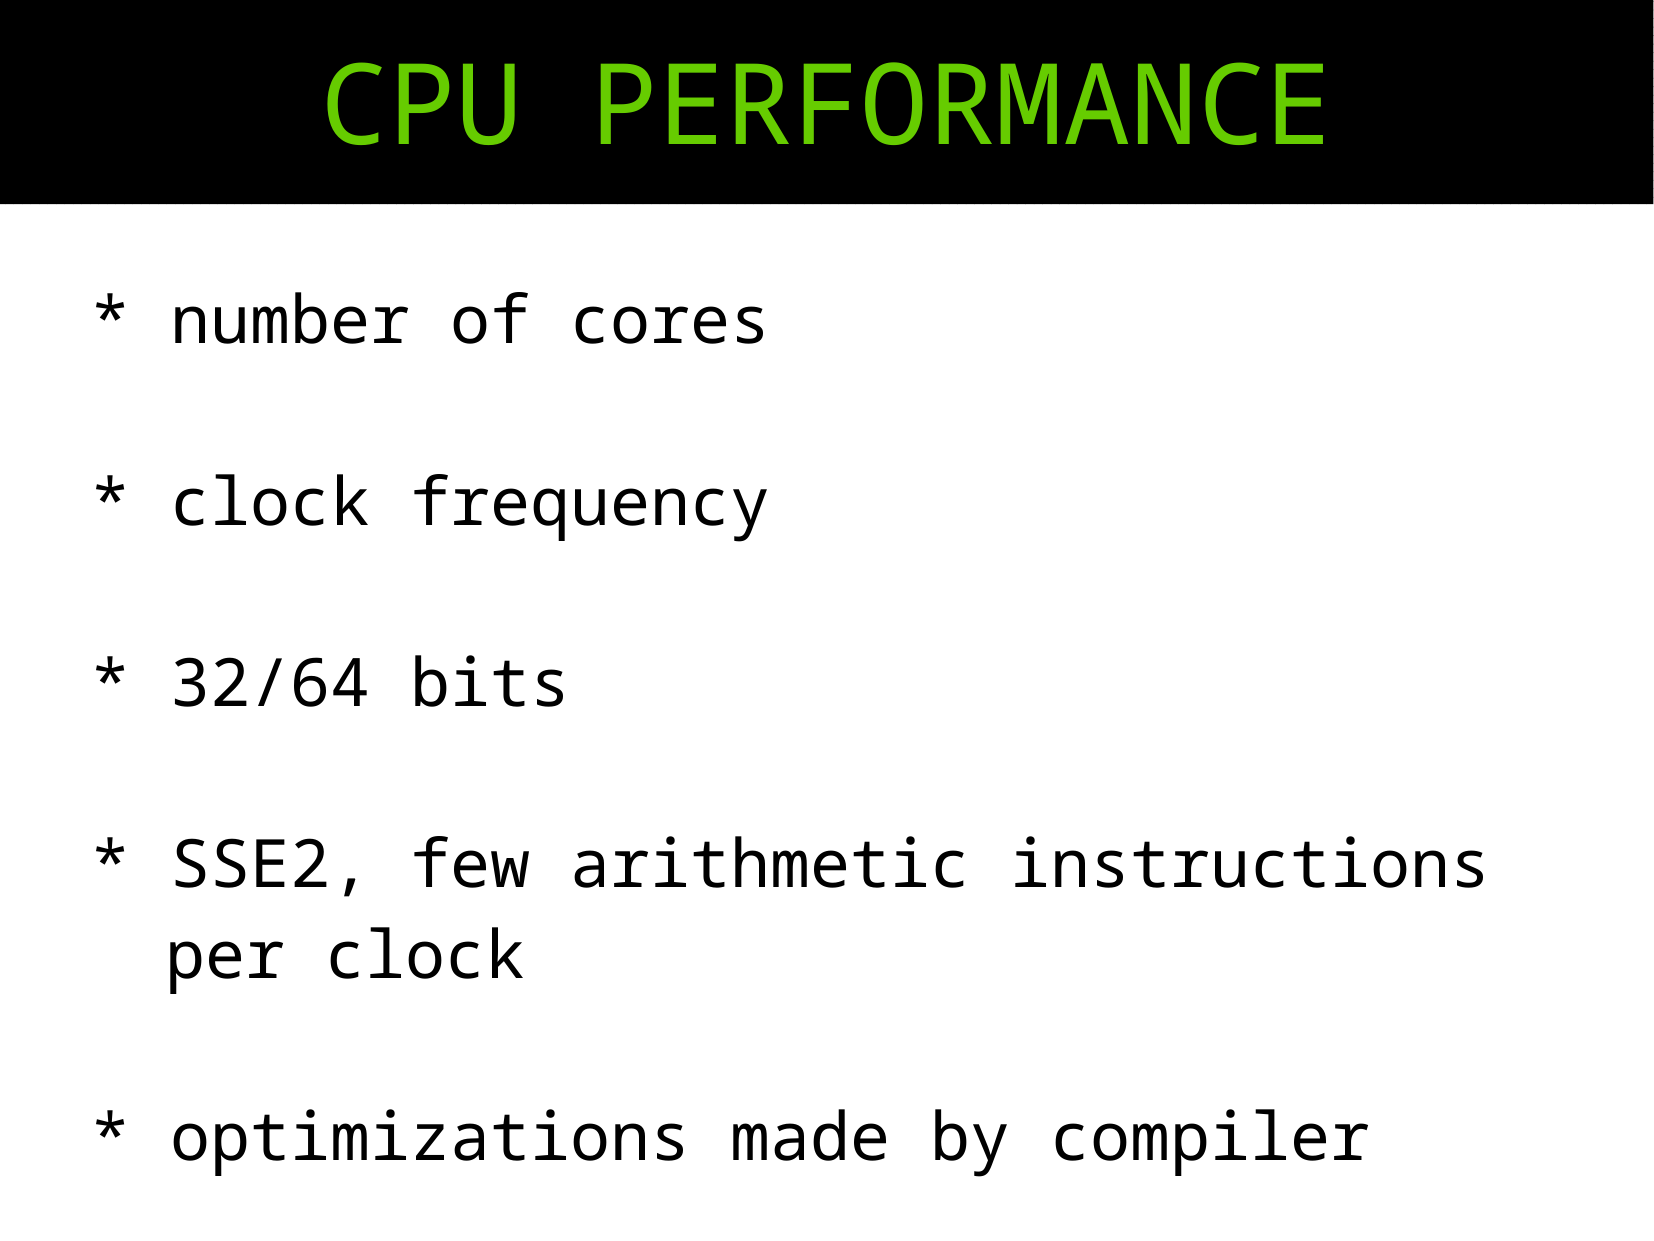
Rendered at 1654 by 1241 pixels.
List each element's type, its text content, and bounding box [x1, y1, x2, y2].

title CPU PERFORMANCE [0, 0, 1654, 205]
subtitle * number of cores * clock frequency * 32/64 bits * SSE2, few arithmetic instructions per clock * optimizations made by compiler [90, 305, 1621, 1146]
